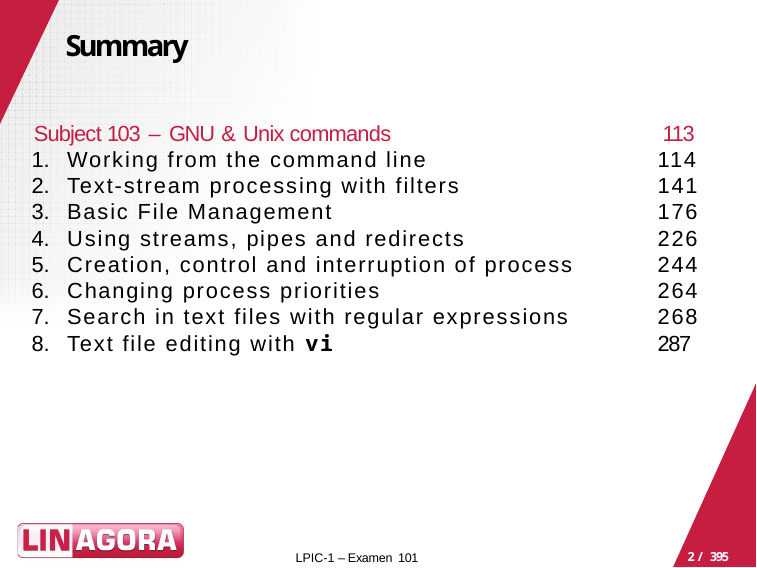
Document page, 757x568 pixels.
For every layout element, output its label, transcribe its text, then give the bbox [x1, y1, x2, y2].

text_box LPIC-1 – Examen 101 [293, 549, 420, 568]
text_box Subject 103 – GNU & Unix commands 113 Working from the command line 114 Text-stream processing with filters 141 Basic File Management 176 Using streams, pipes and redirects 226 Creation, control and interruption of process 244 Changing process priorities 264 Search in text files with regular expressions 268 Text file editing with vi 287 [31, 119, 725, 568]
text_box Summary [63, 26, 697, 119]
picture [0, 0, 352, 352]
text_box [17, 520, 184, 562]
text_box <numéro> / 395 [683, 549, 747, 568]
